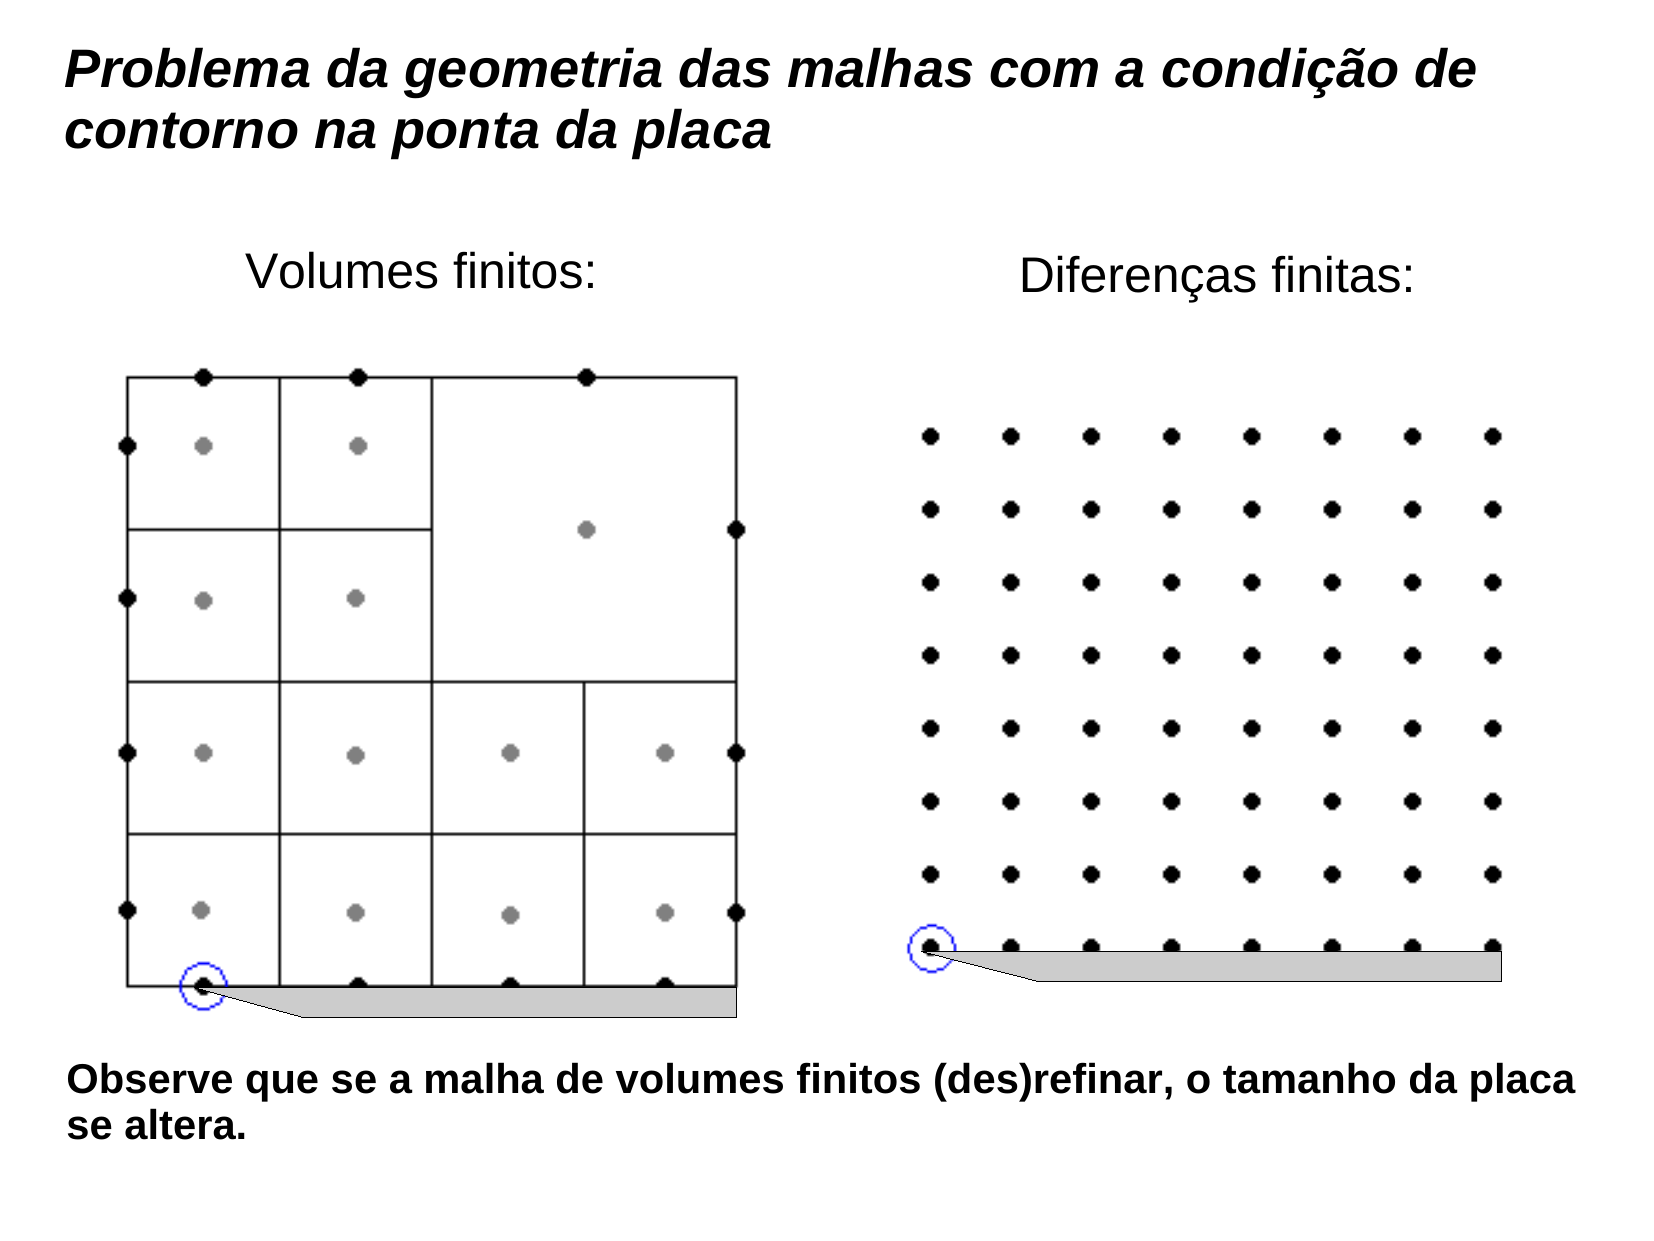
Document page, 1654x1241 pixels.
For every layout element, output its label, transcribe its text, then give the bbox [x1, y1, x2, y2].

picture [862, 397, 1563, 999]
picture [94, 344, 789, 1034]
text_box Problema da geometria das malhas com a condição de contorno na ponta da placa [49, 31, 1654, 167]
text_box [921, 951, 1502, 982]
text_box [194, 987, 737, 1018]
text_box Diferenças finitas: [1003, 240, 1506, 313]
text_box Observe que se a malha de volumes finitos (des)refinar, o tamanho da placa se altera. [51, 1048, 1616, 1164]
text_box Volumes finitos: [230, 236, 733, 309]
